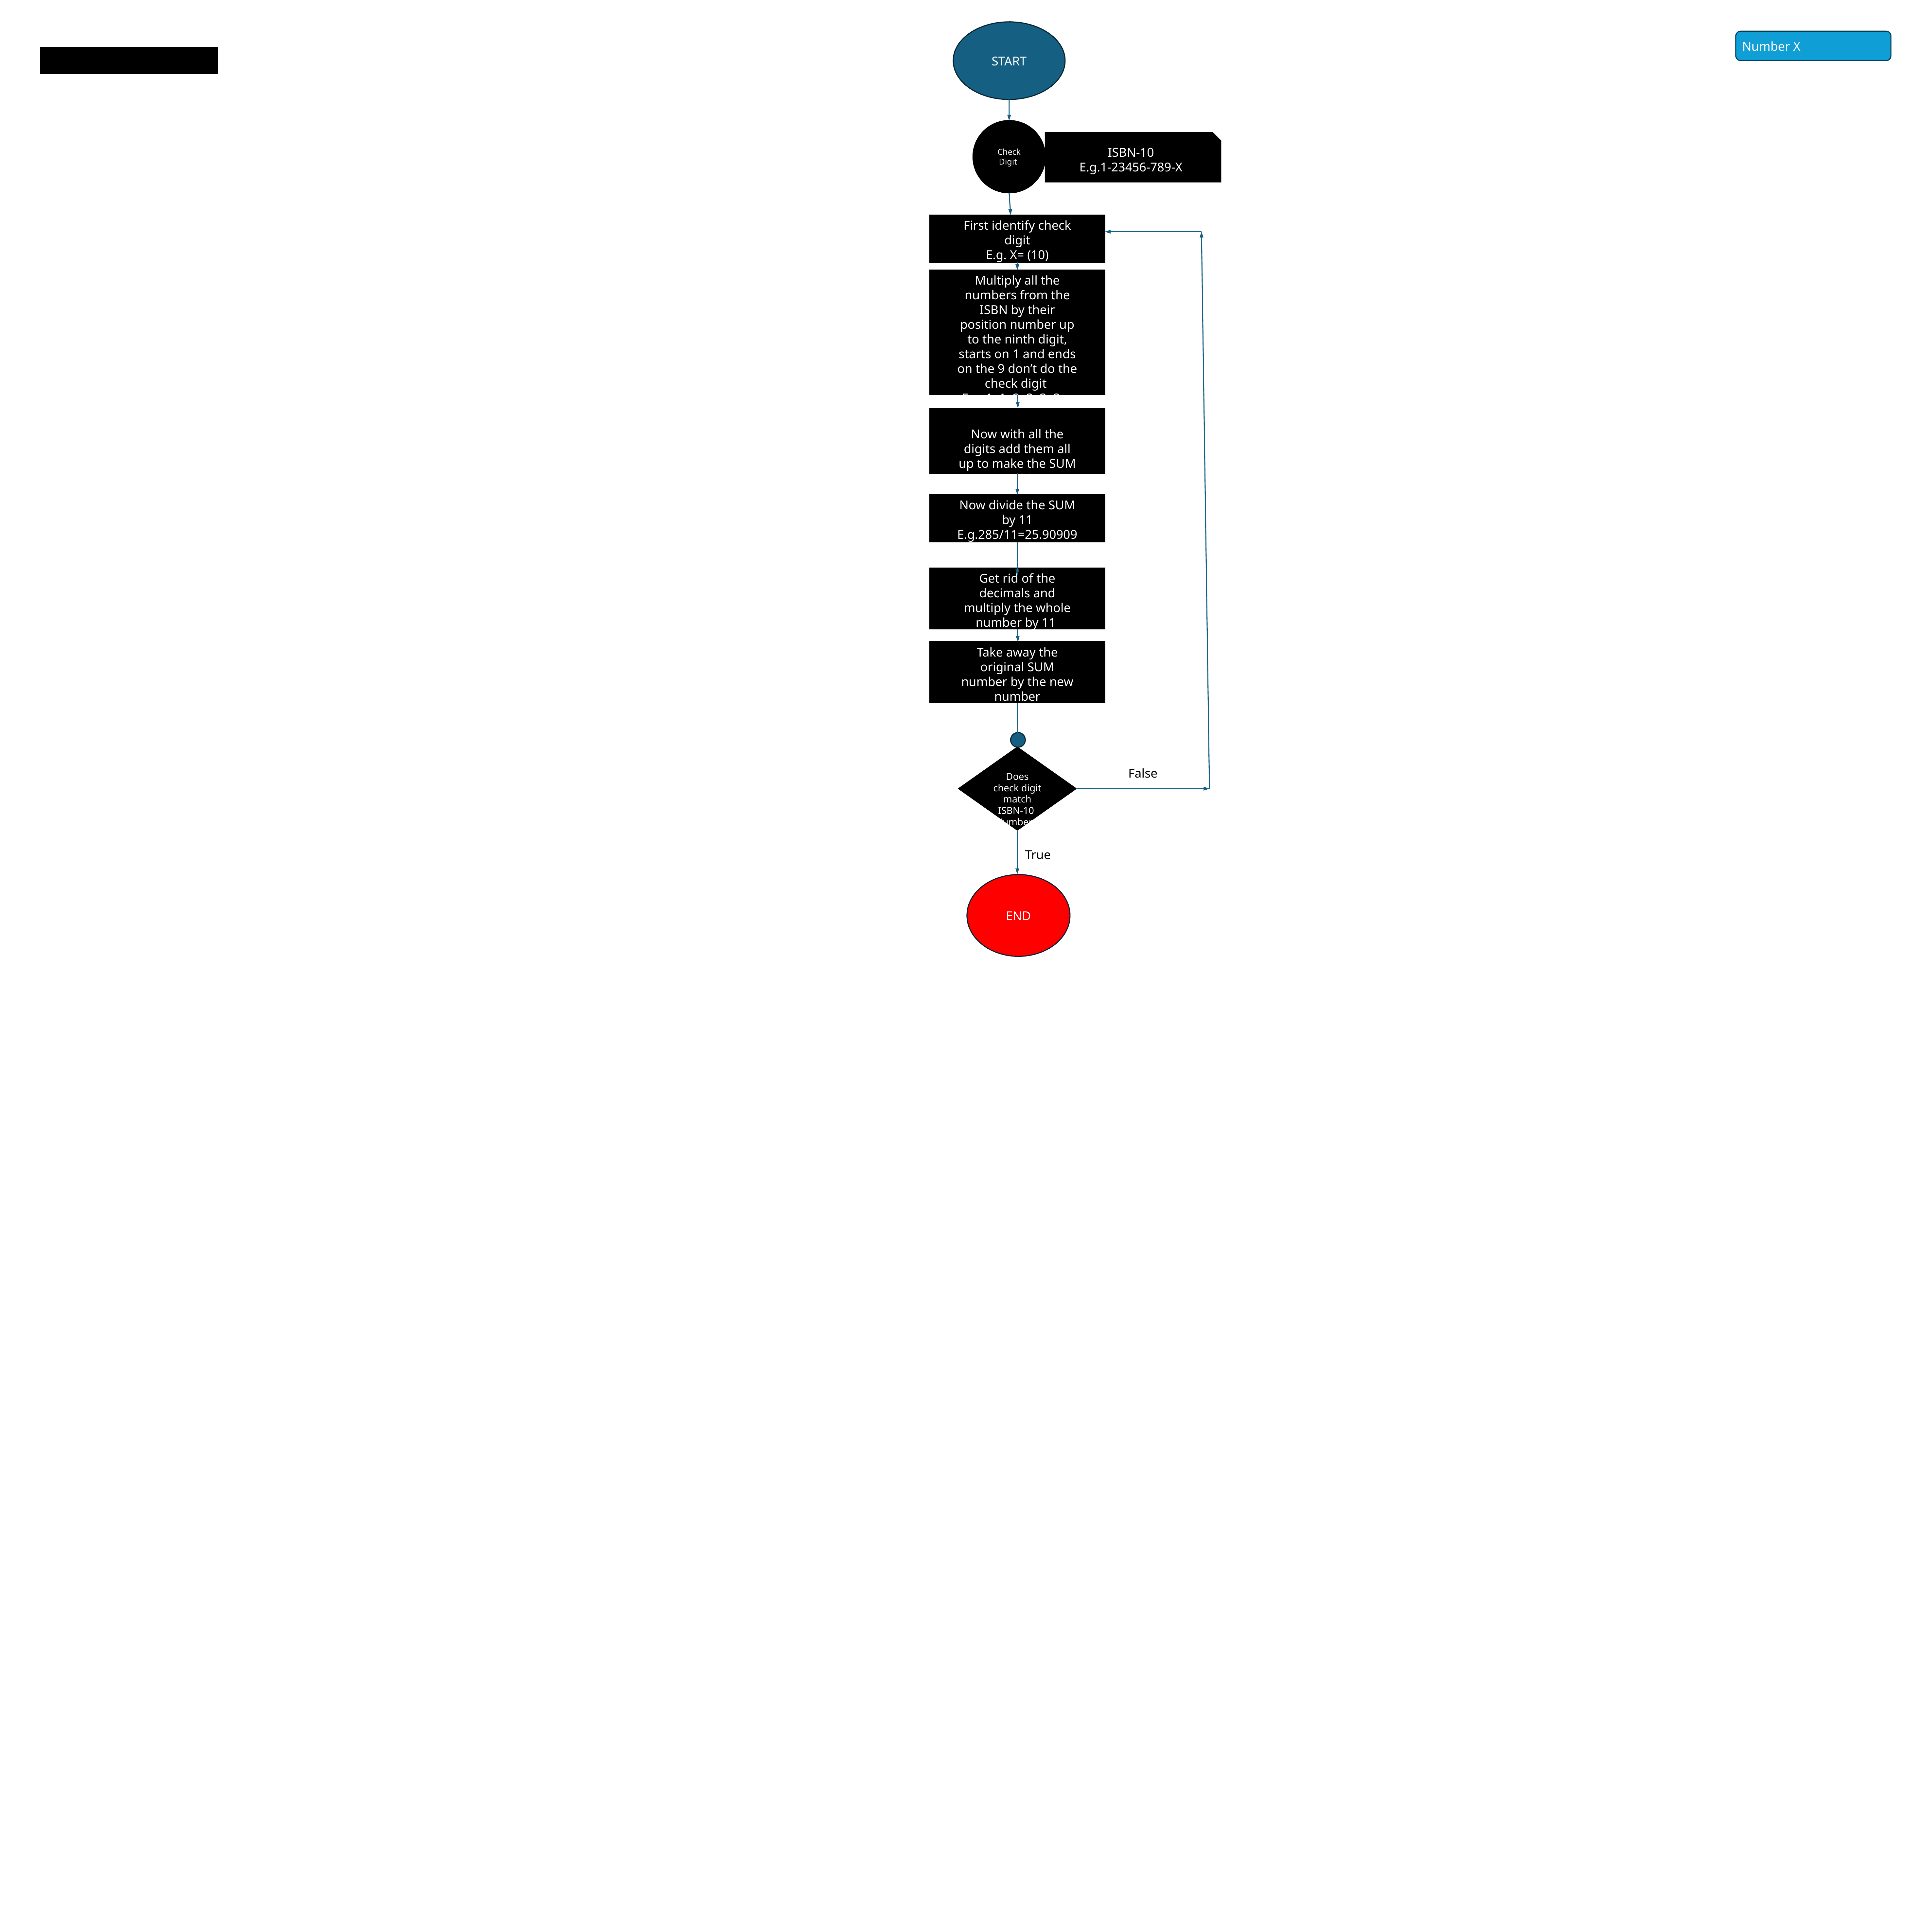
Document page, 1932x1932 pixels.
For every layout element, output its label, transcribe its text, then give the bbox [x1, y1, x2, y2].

text_box START [953, 22, 1065, 100]
text_box END [967, 874, 1070, 957]
text_box Now divide the SUM by 11 E.g.285/11=25.909091 [930, 495, 1105, 542]
text_box Get rid of the decimals and multiply the whole number by 11 E.g.11x25=275 [930, 568, 1105, 629]
text_box Number X [1736, 31, 1891, 61]
text_box Multiply all the numbers from the ISBN by their position number up to the ninth digit, starts on 1 and ends on the 9 don’t do the check digit E.g. 1x1, 2x2, 3x3 … [930, 270, 1105, 395]
text_box Take away the original SUM number by the new number E.g.285-275=10 [930, 642, 1105, 703]
text_box First identify check digit E.g. X= (10) [930, 215, 1105, 262]
text_box [1010, 732, 1018, 747]
text_box [1018, 732, 1026, 747]
text_box Now with all the digits add them all up to make the SUM E.g. 285 [930, 409, 1105, 473]
text_box ISBN-10 E.g.1-23456-789-X [1045, 132, 1221, 182]
text_box Check Digit [973, 120, 1045, 193]
text_box Does check digit match ISBN-10 Number ? [958, 747, 1076, 830]
text_box False [1123, 763, 1162, 783]
text_box [41, 48, 218, 74]
text_box True [1020, 844, 1053, 865]
